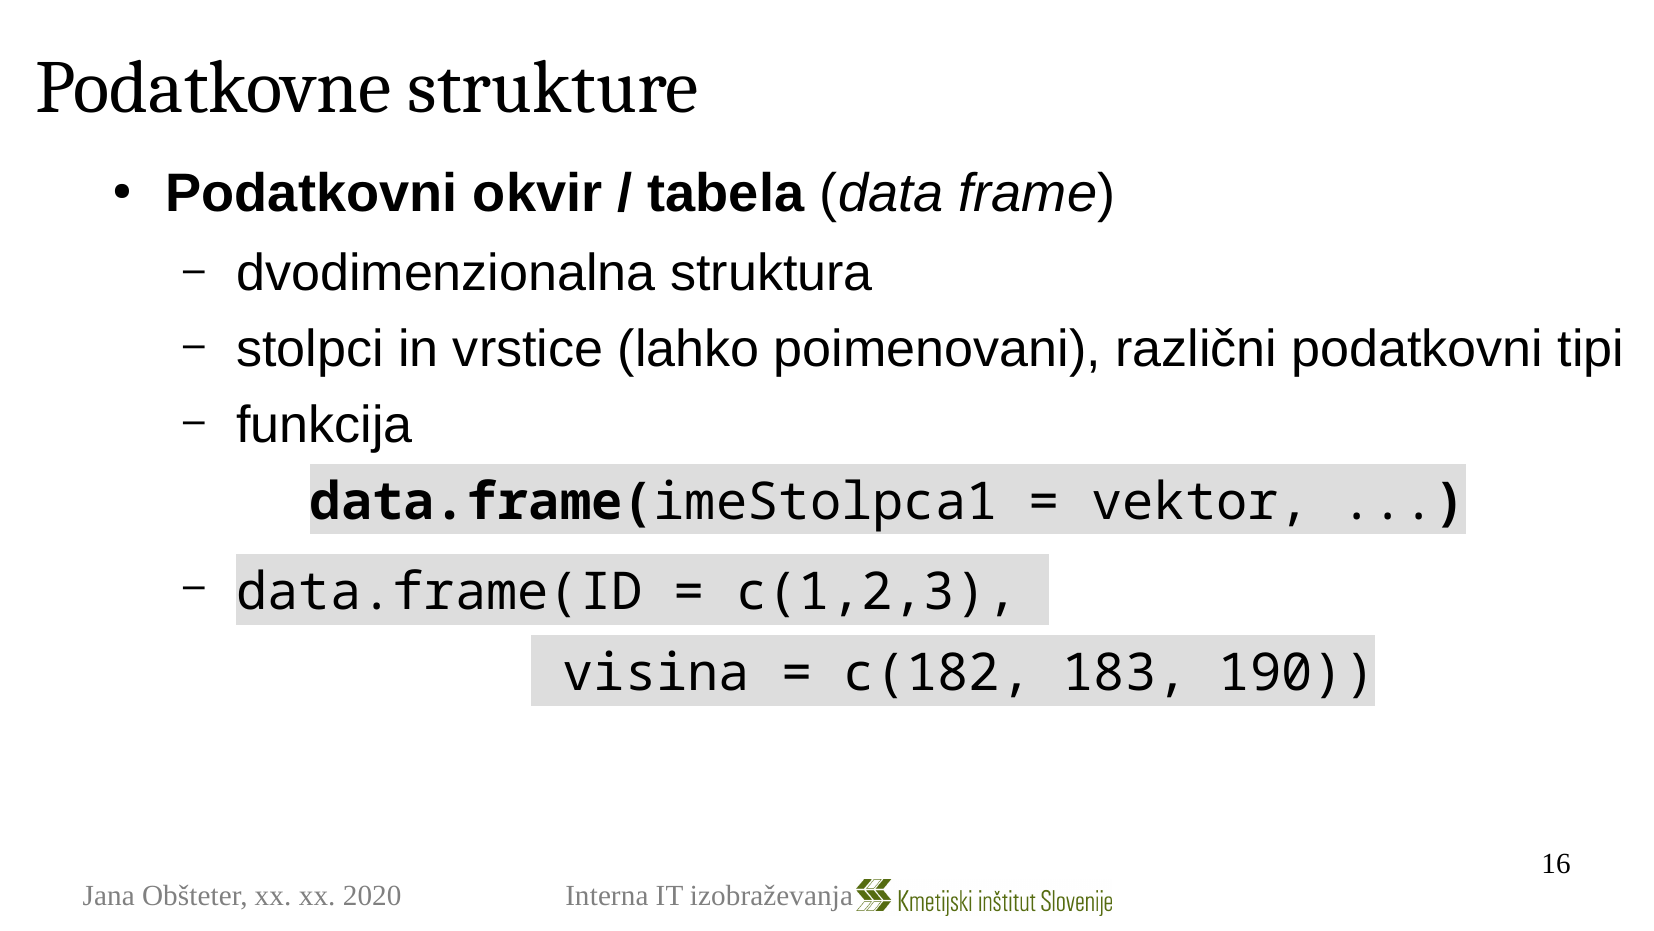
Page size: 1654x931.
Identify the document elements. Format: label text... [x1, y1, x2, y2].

picture [856, 879, 1112, 916]
list Podatkovni okvir / tabela (data frame) dvodimenzionalna struktura stolpci in vrstice (lahko poimenovani), različni podatkovni tipi funkcija data.frame(imeStolpca1 = vektor, ...) data.frame(ID = c(1,2,3), visina = c(182, 183, 190)) [94, 153, 1642, 813]
title Podatkovne strukture [35, 21, 1524, 154]
